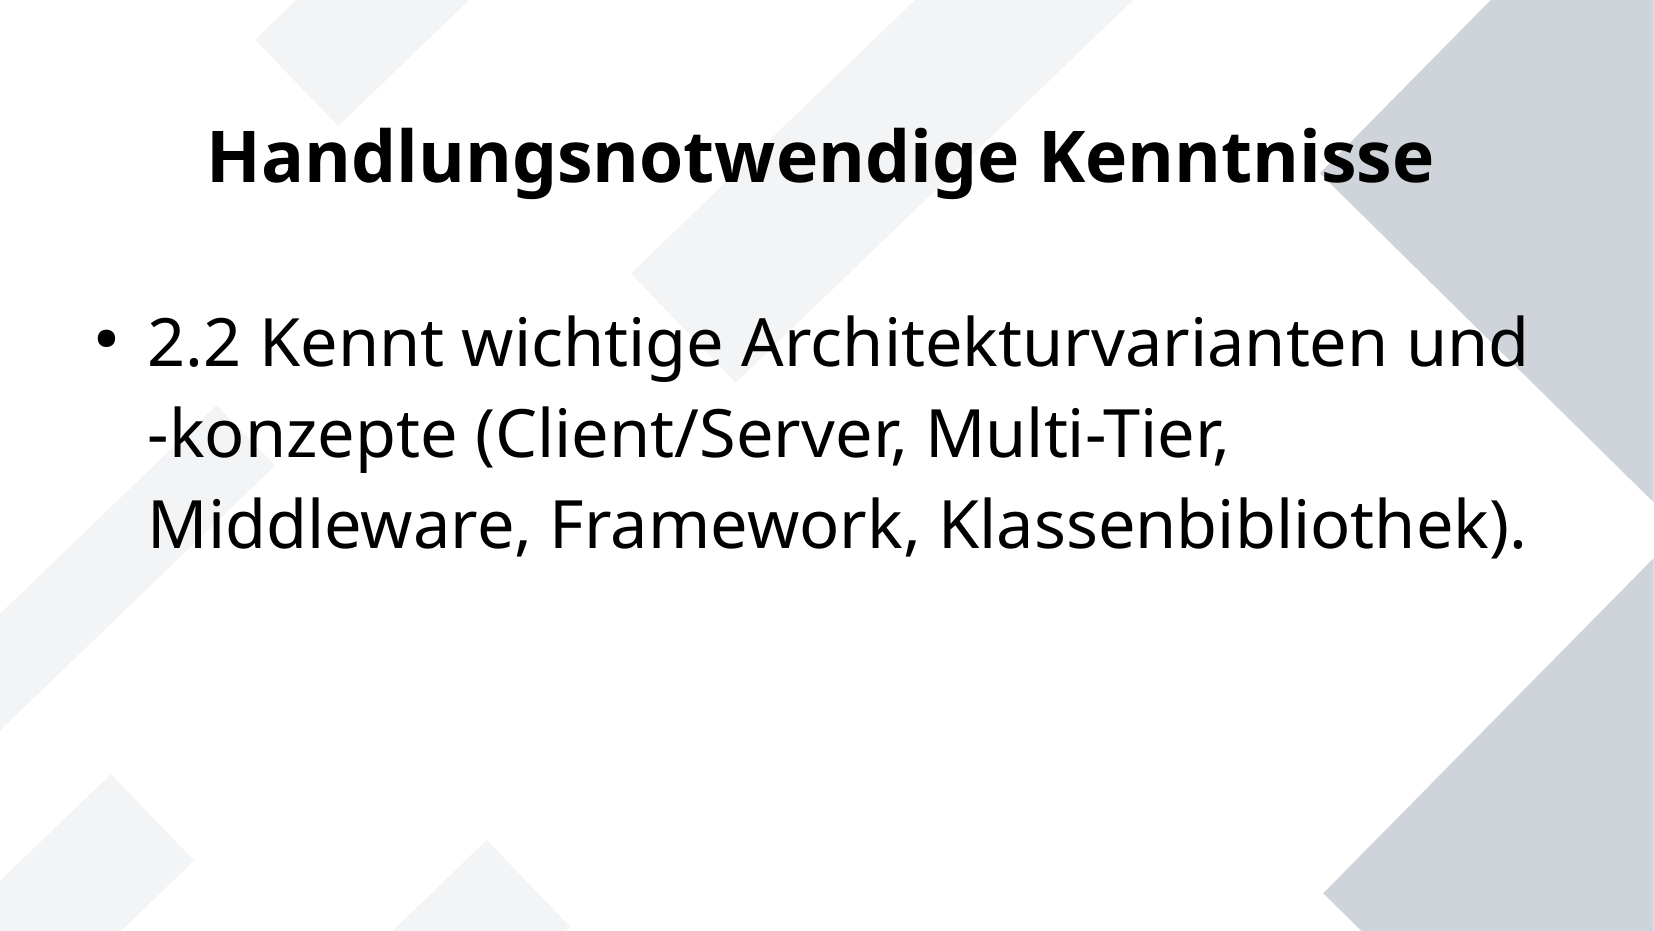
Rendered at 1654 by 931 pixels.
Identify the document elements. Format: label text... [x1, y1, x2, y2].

title Handlungsnotwendige Kenntnisse [76, 76, 1565, 233]
list 2.2 Kennt wichtige Architekturvarianten und -konzepte (Client/Server, Multi-Tier, Middleware, Framework, Klassenbibliothek). [76, 295, 1565, 835]
